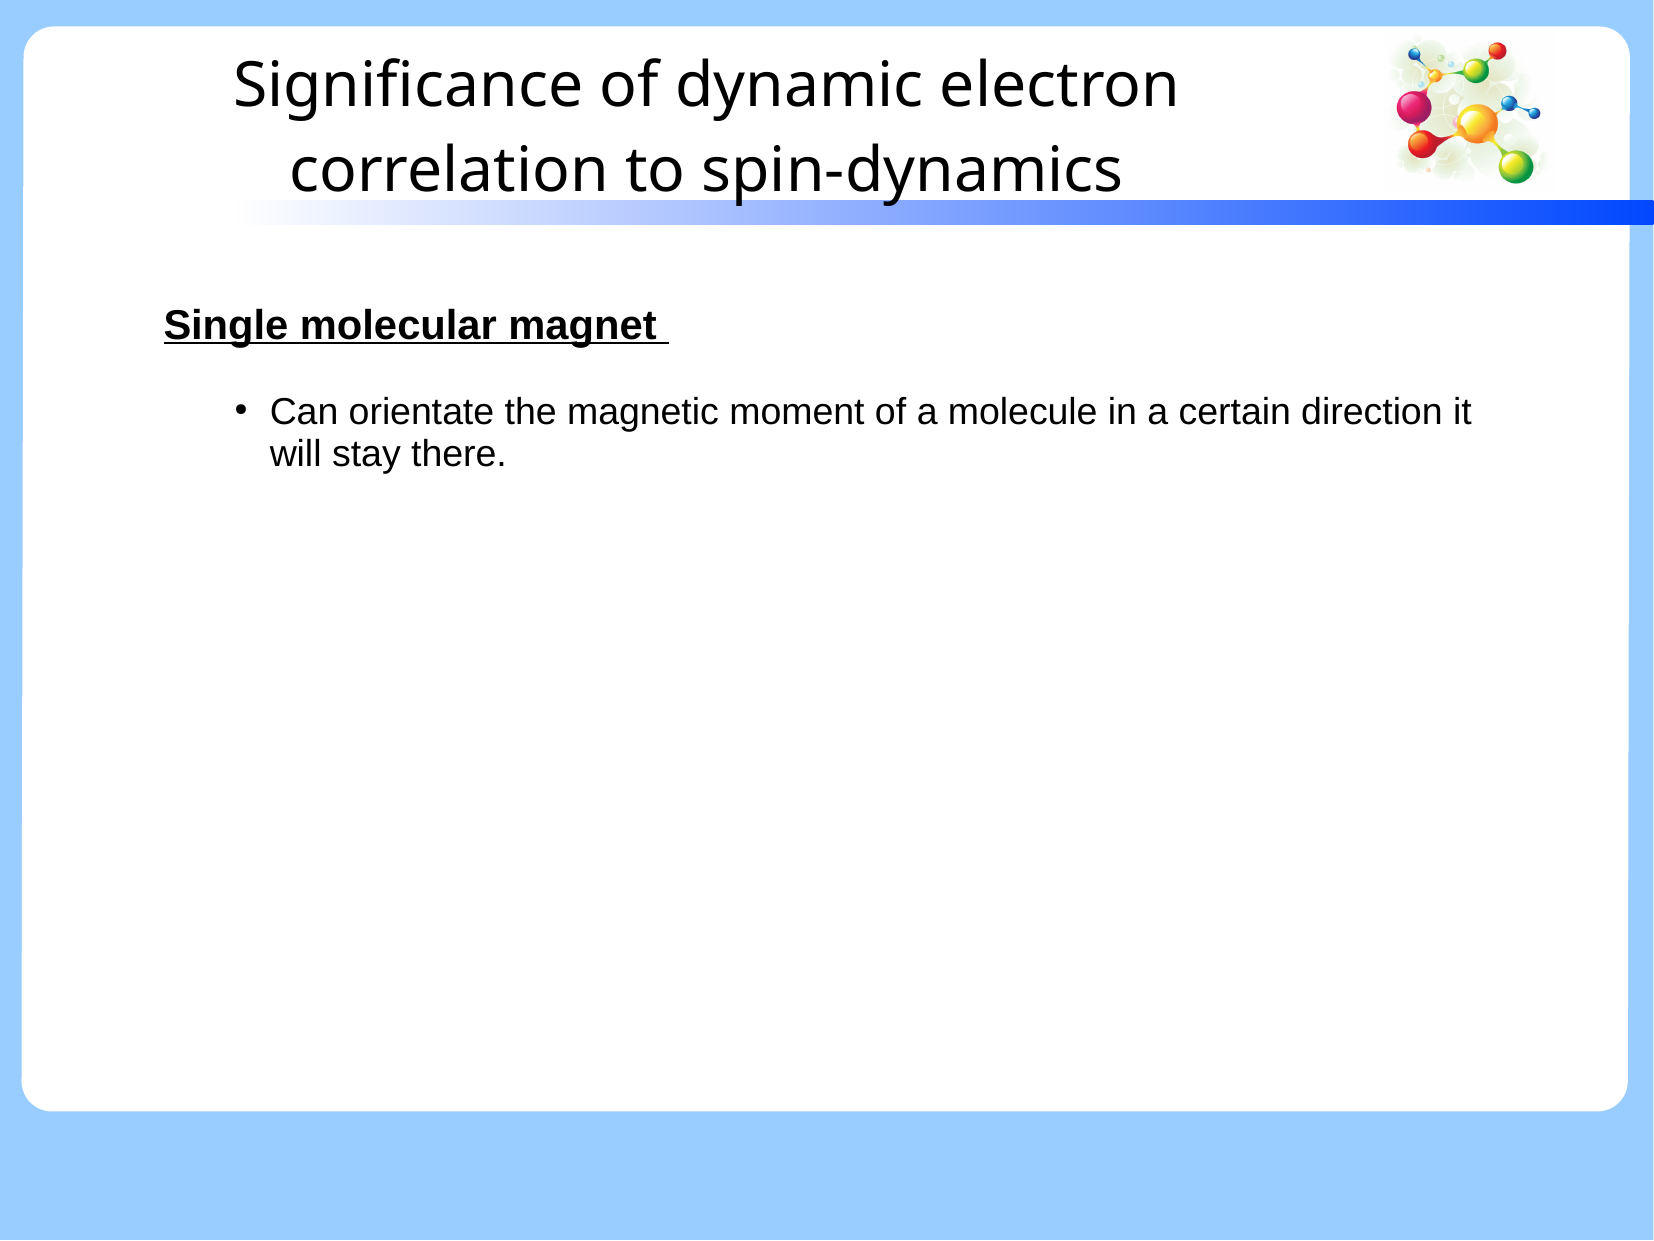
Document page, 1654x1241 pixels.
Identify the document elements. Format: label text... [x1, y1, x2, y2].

table_cell [873, 201, 877, 224]
title Significance of dynamic electron correlation to spin-dynamics [82, 49, 1332, 201]
picture [1382, 29, 1556, 195]
table_cell [956, 201, 961, 224]
text_box Single molecular magnet Can orientate the magnetic moment of a molecule in a certain direction it will stay there. [113, 252, 1546, 1241]
